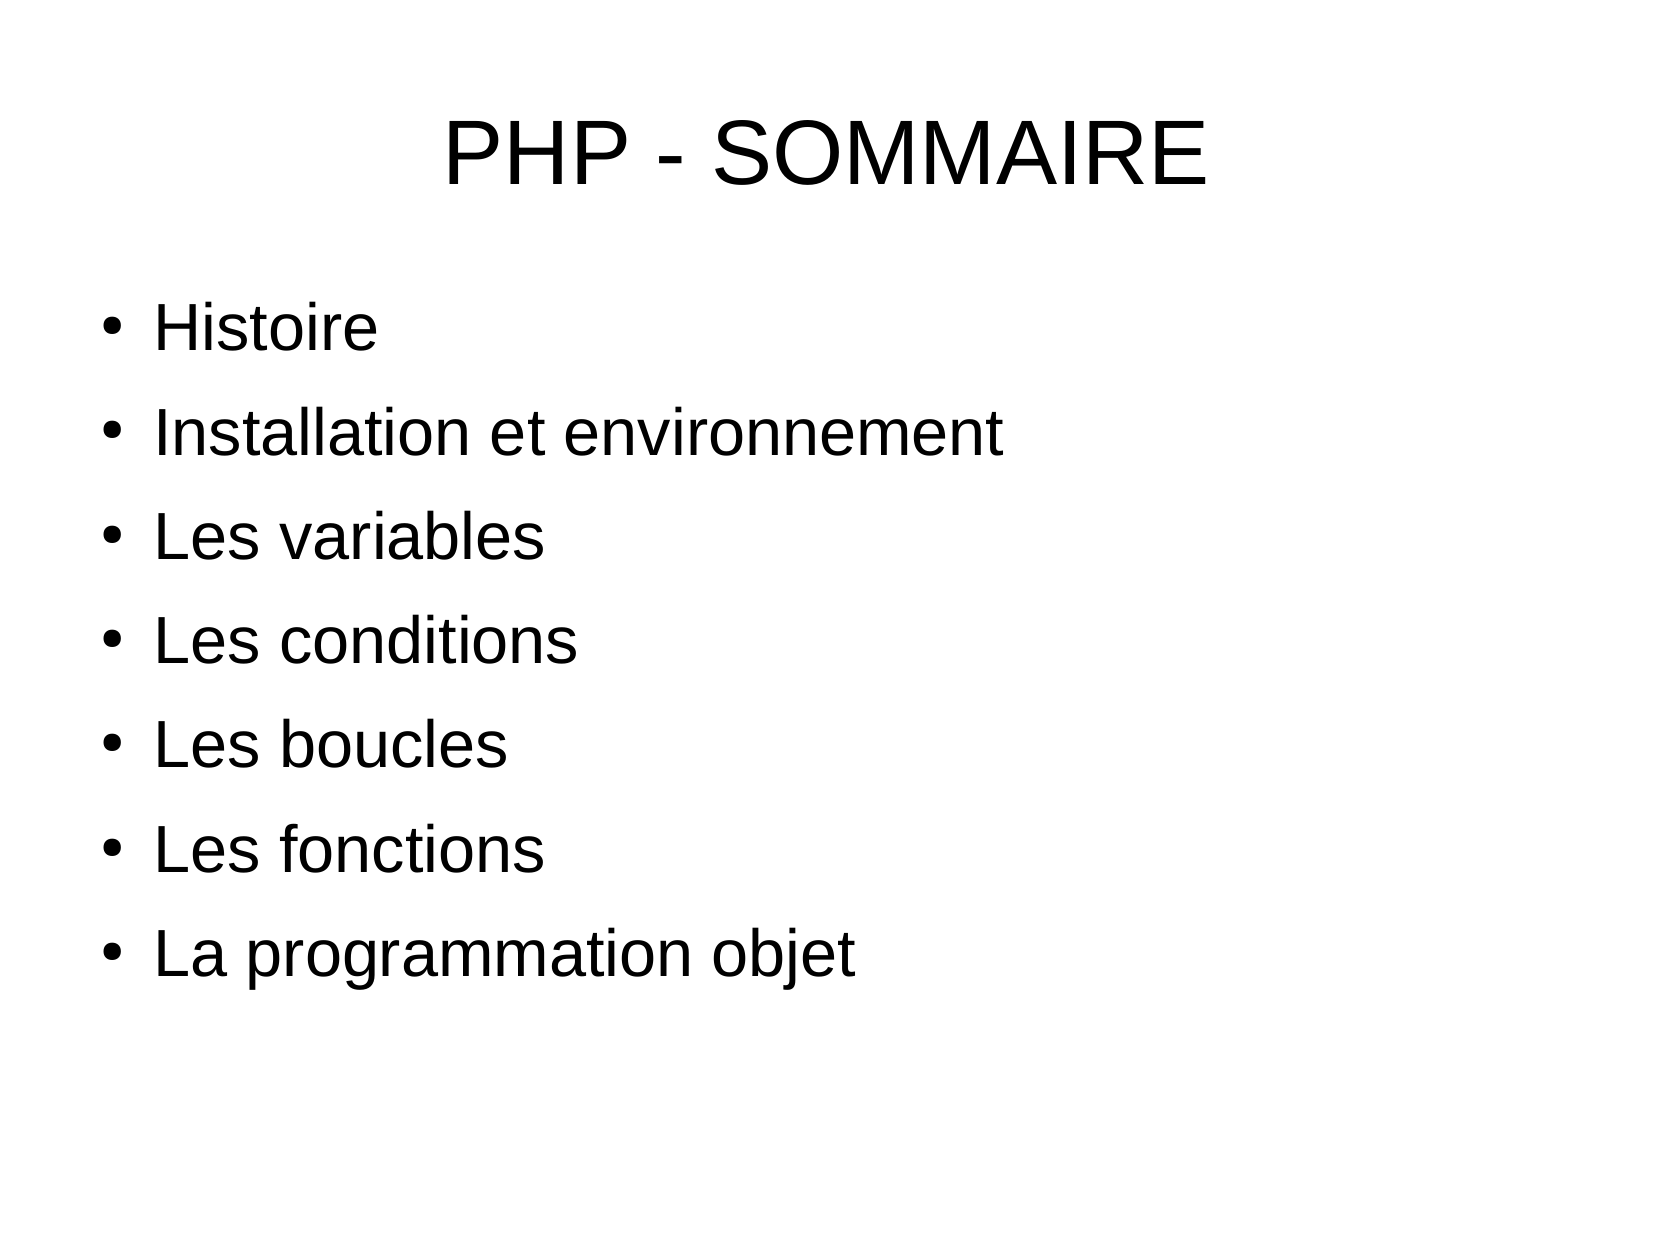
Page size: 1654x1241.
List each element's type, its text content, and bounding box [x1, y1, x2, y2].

list Histoire Installation et environnement Les variables Les conditions Les boucles Les fonctions La programmation objet [82, 290, 1571, 1010]
title PHP - SOMMAIRE [82, 49, 1571, 257]
